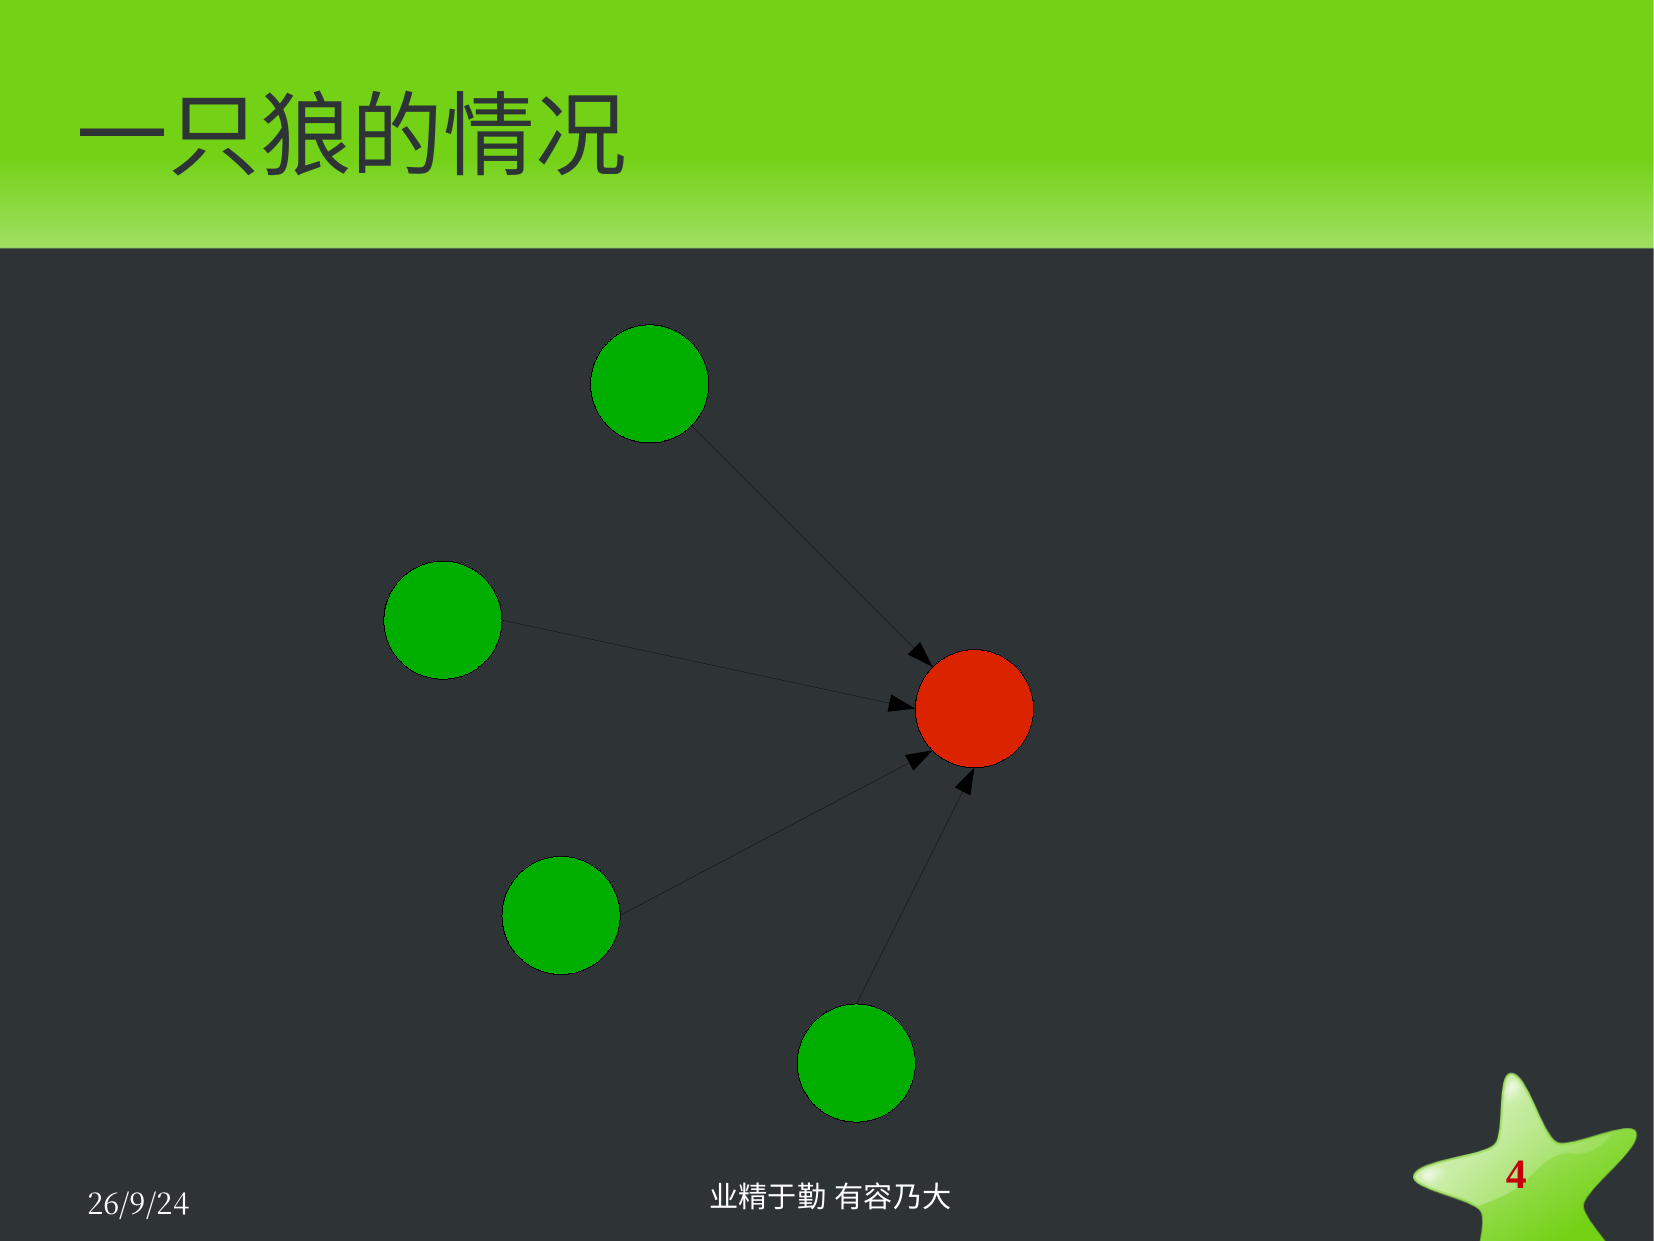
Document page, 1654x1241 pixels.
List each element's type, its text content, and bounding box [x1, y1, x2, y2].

picture [0, 0, 1654, 1241]
text_box [590, 324, 709, 443]
text_box [383, 561, 502, 680]
text_box [501, 856, 621, 975]
text_box [915, 649, 1034, 768]
title 一只狼的情况 [76, 36, 1565, 229]
text_box [797, 1003, 916, 1123]
